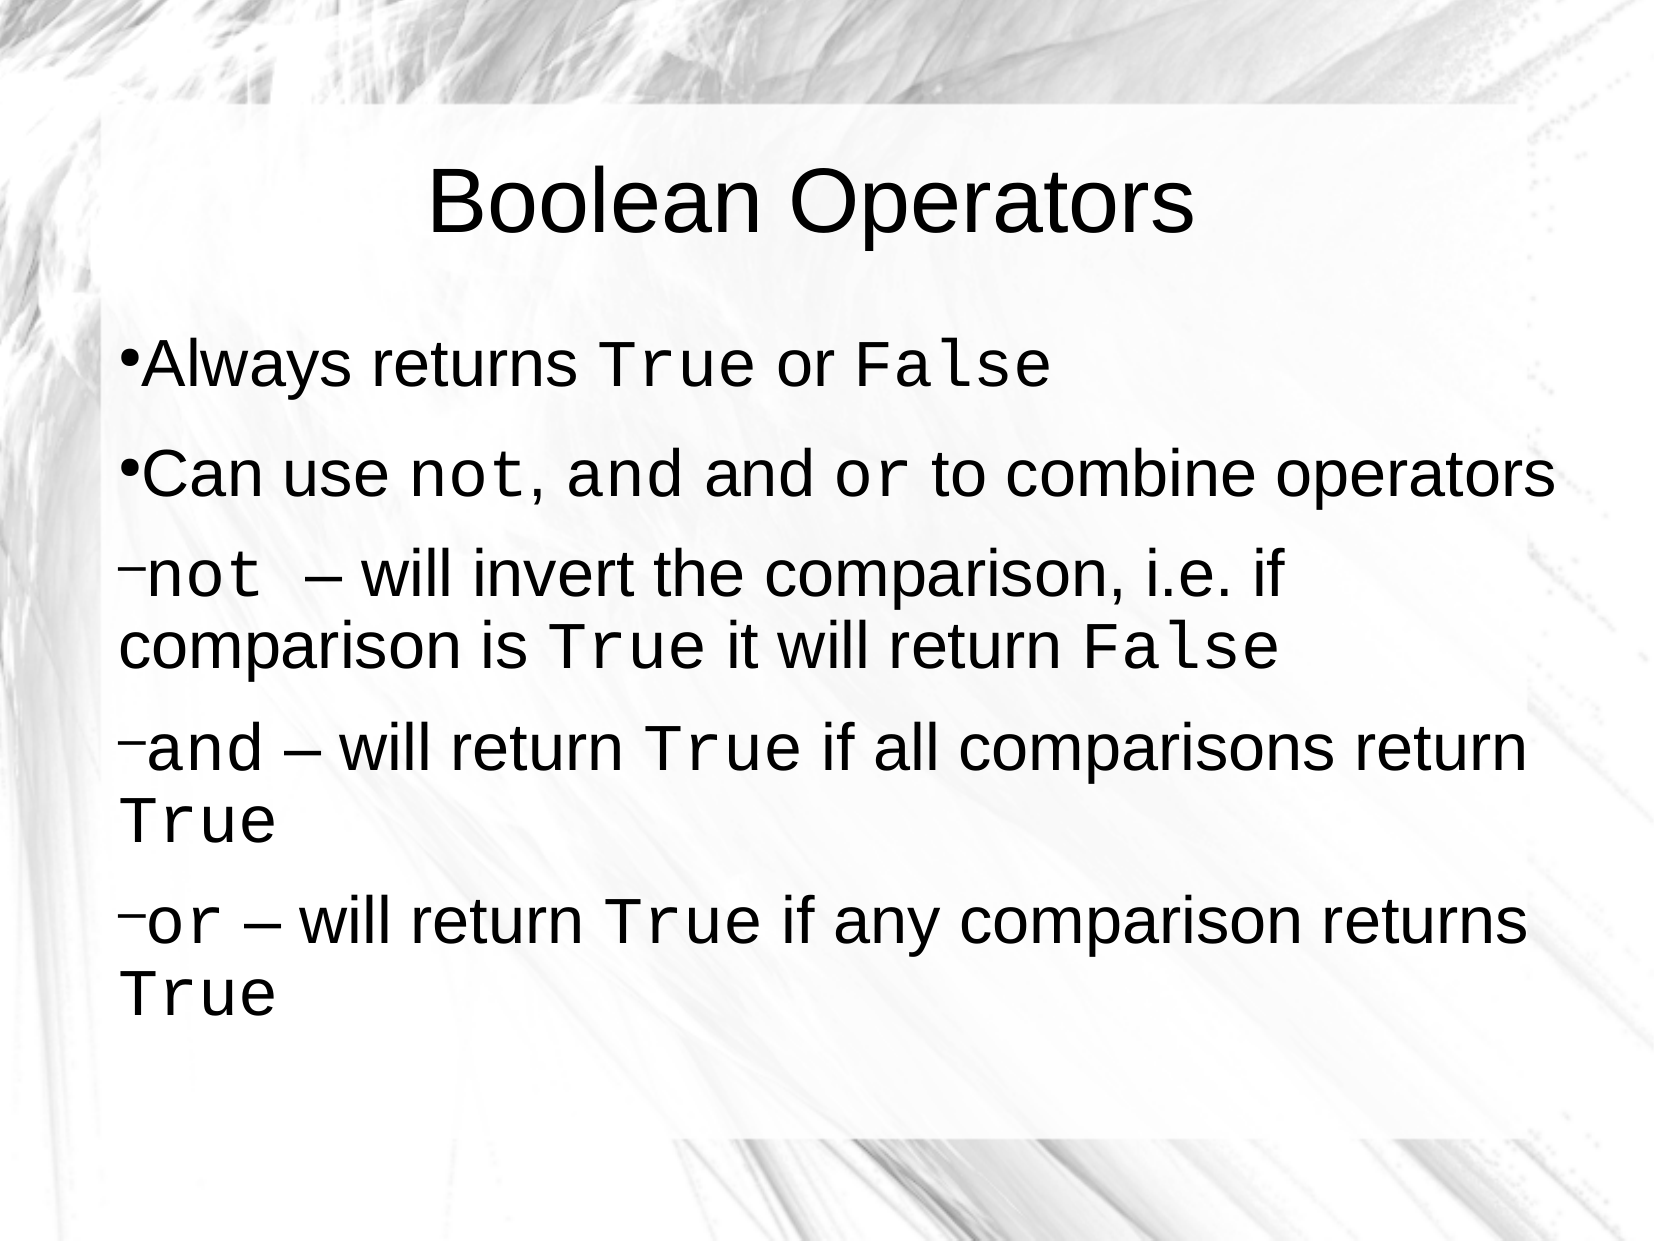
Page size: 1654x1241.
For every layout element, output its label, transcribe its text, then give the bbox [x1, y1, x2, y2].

title Boolean Operators [118, 112, 1506, 281]
list Always returns True or False Can use not, and and or to combine operators not – will invert the comparison, i.e. if comparison is True it will return False and – will return True if all comparisons return True or – will return True if any comparison returns True [118, 319, 1571, 1061]
